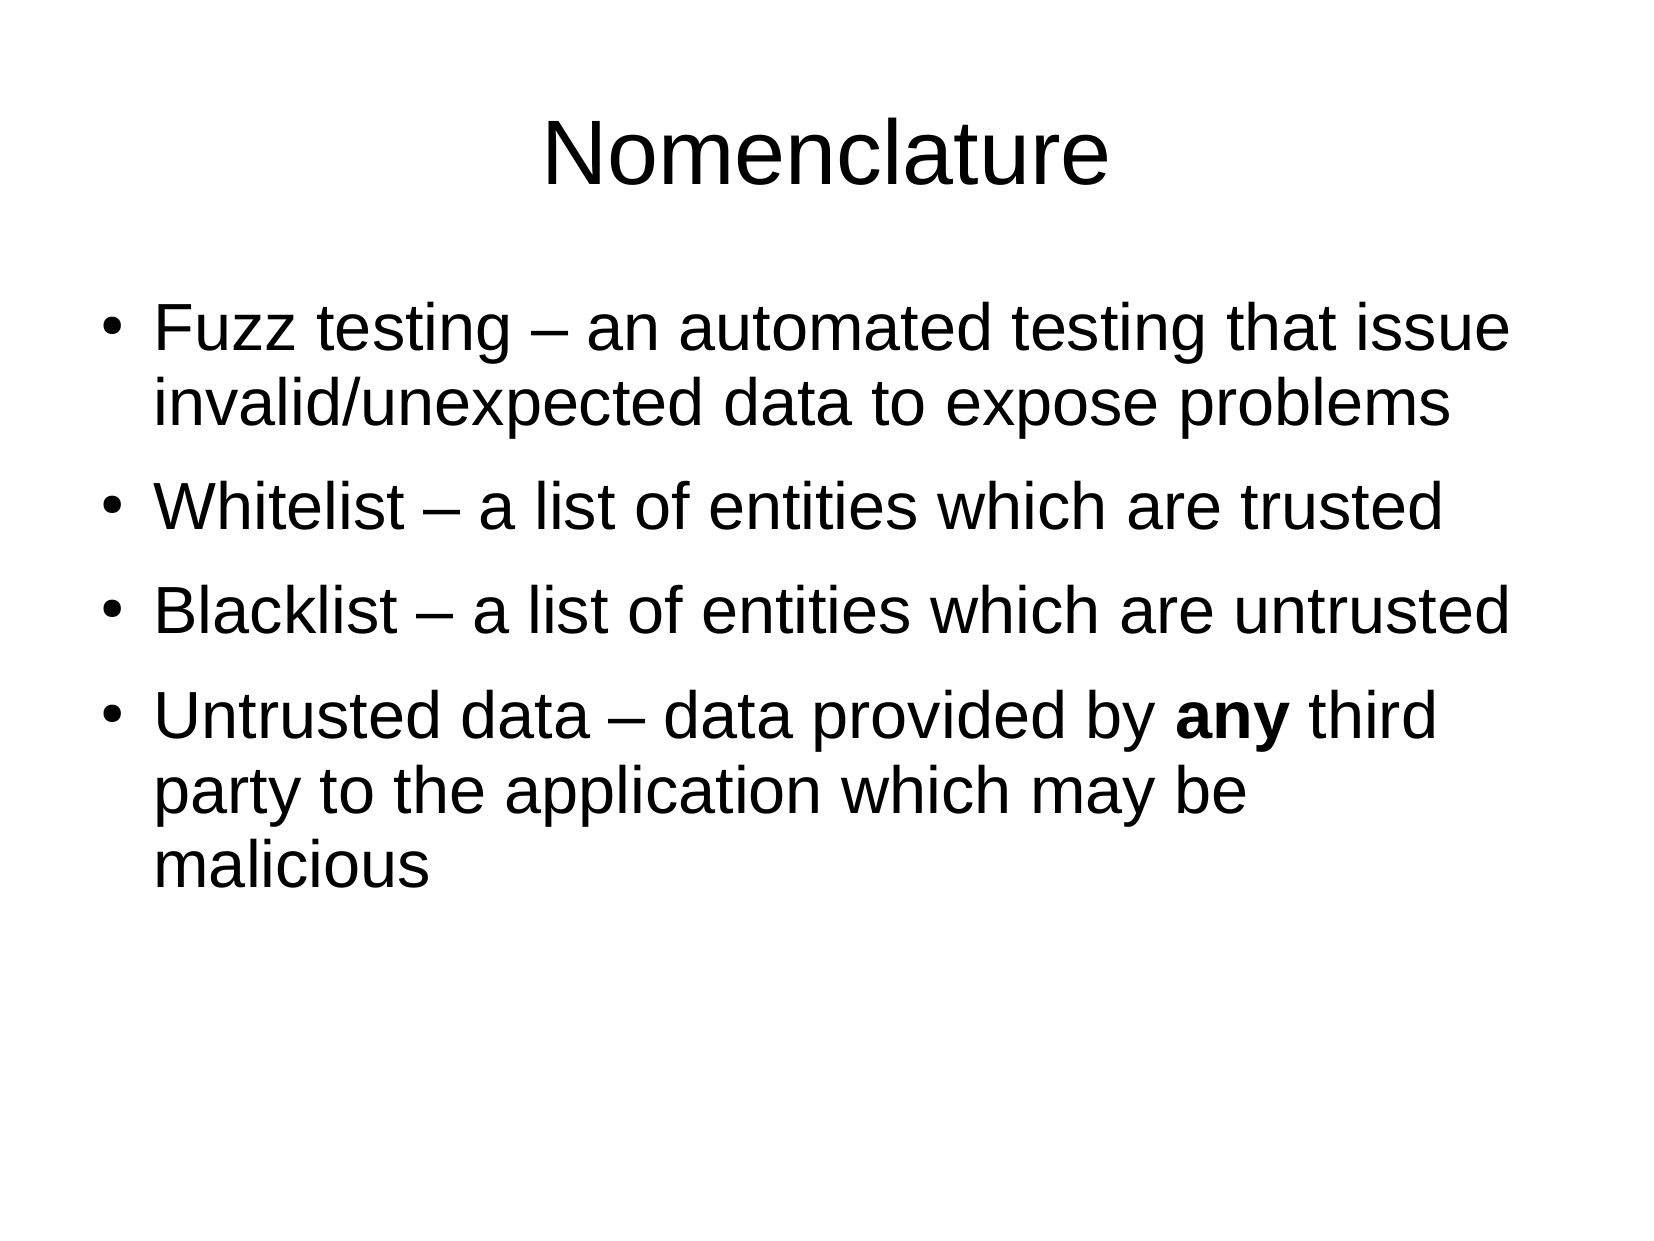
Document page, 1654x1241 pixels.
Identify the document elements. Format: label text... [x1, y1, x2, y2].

list Fuzz testing – an automated testing that issue invalid/unexpected data to expose problems Whitelist – a list of entities which are trusted Blacklist – a list of entities which are untrusted Untrusted data – data provided by any third party to the application which may be malicious [82, 290, 1538, 1010]
title Nomenclature [82, 49, 1571, 257]
